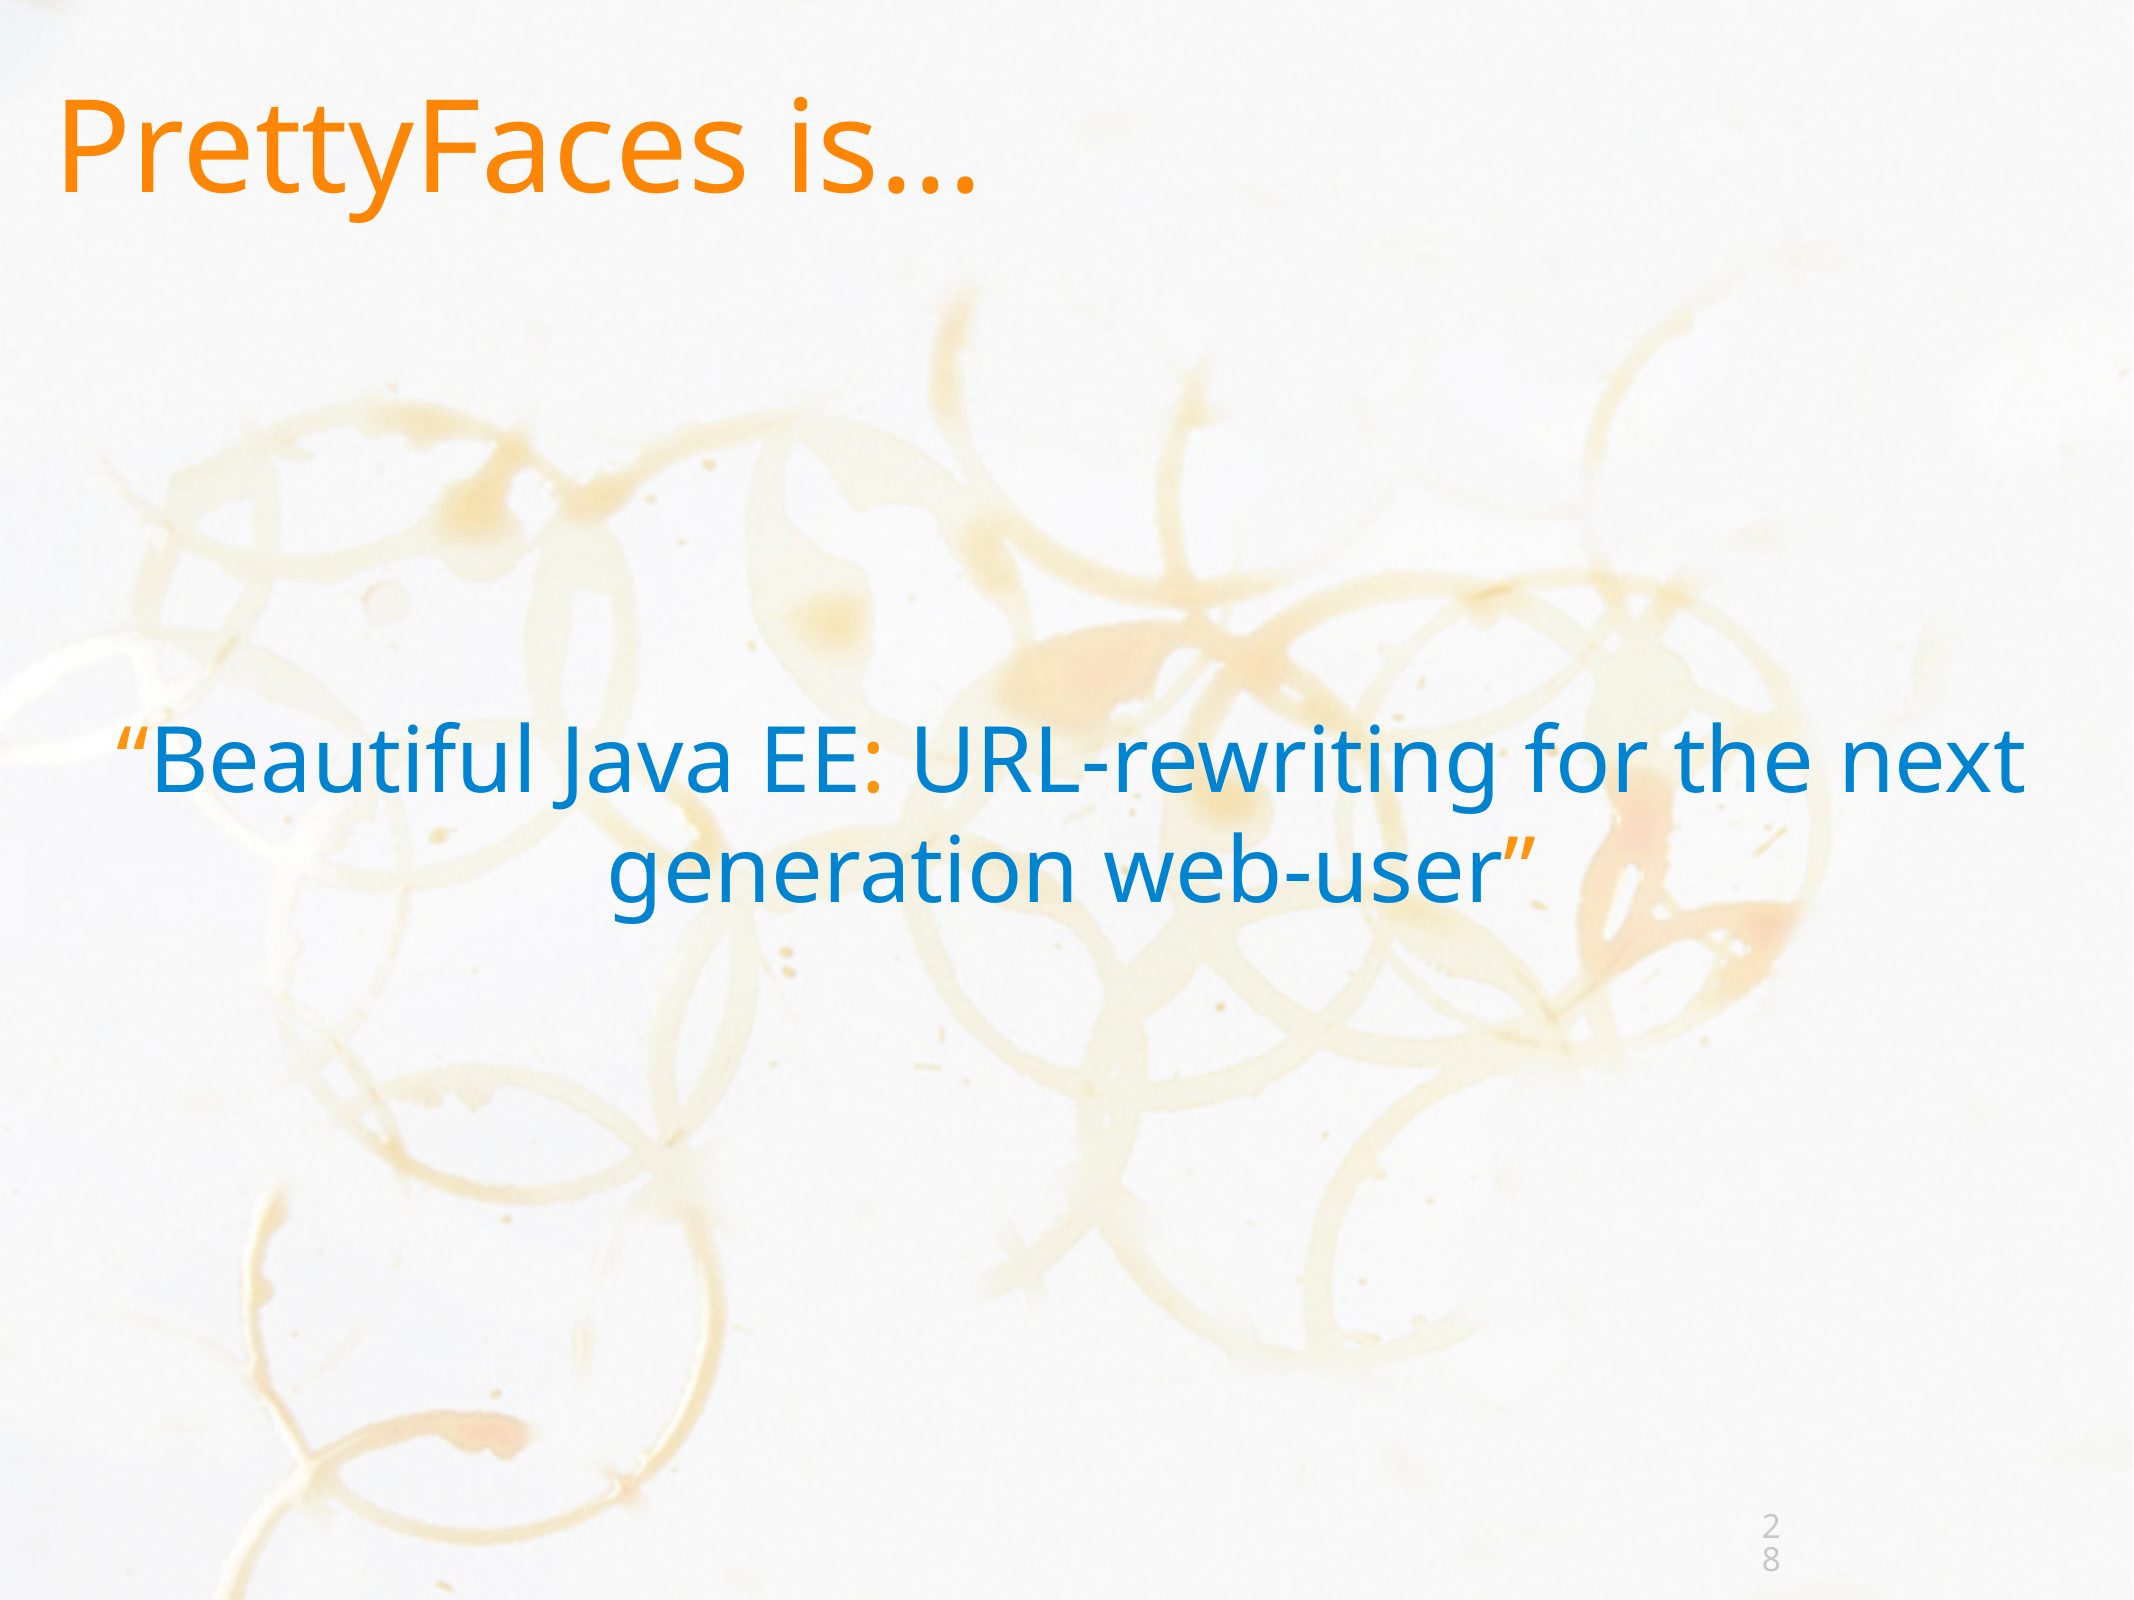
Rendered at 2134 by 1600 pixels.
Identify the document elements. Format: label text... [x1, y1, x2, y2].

subtitle “Beautiful Java EE: URL-rewriting for the next generation web-user” [43, 262, 2100, 1593]
title PrettyFaces is... [43, 20, 2101, 262]
picture [0, 0, 2134, 1600]
